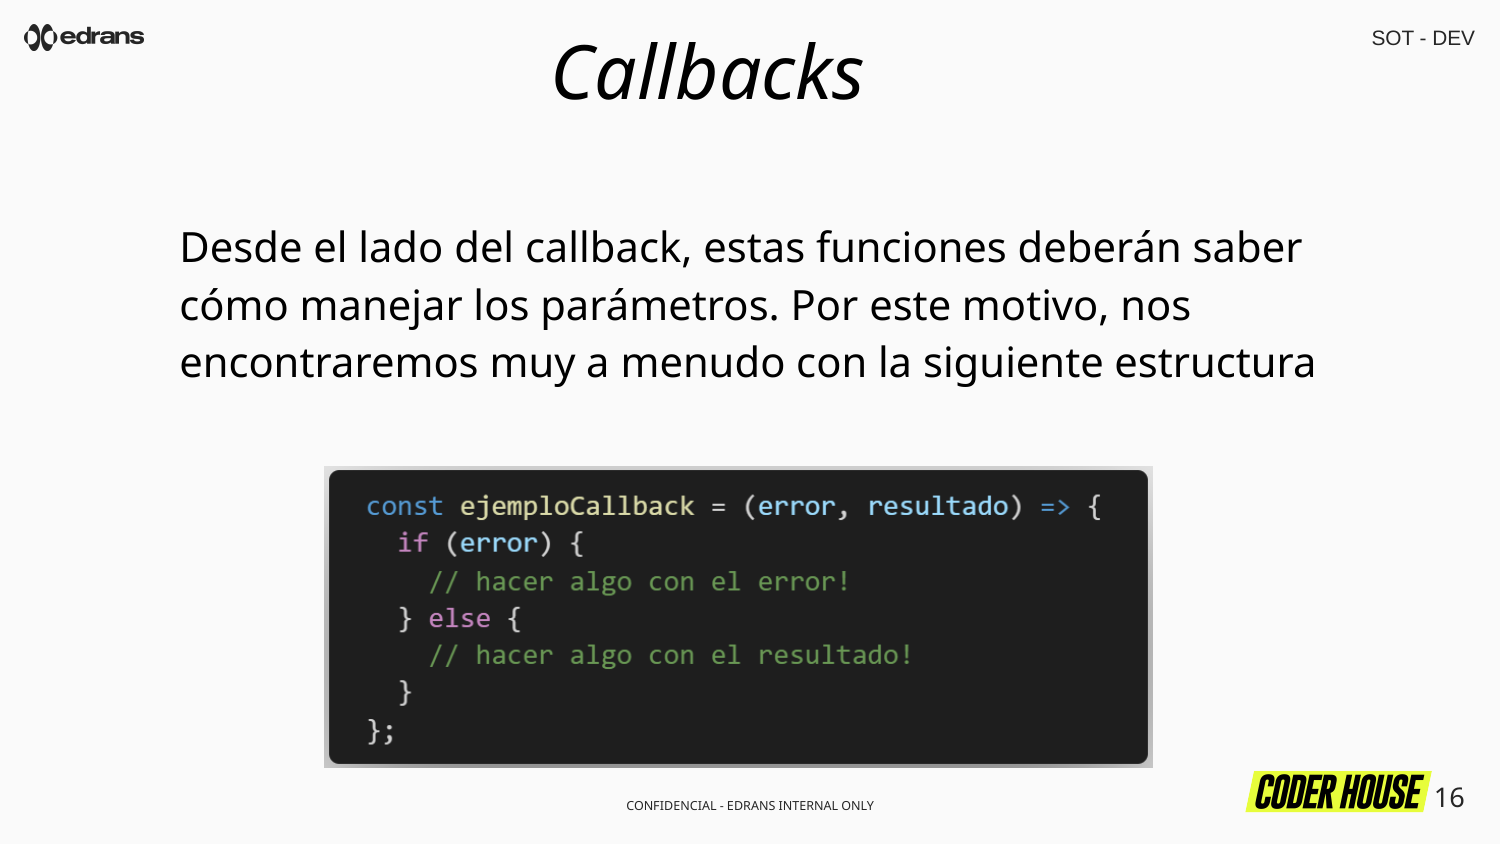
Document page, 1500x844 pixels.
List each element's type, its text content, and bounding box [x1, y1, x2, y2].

picture [1241, 764, 1436, 819]
text_box SOT - DEV [1276, 24, 1475, 51]
picture [324, 466, 1153, 768]
picture [24, 24, 140, 51]
text_box Desde el lado del callback, estas funciones deberán saber cómo manejar los parámetros. Por este motivo, nos encontraremos muy a menudo con la siguiente estructura [164, 198, 1335, 410]
text_box CONFIDENCIAL - EDRANS INTERNAL ONLY [613, 797, 887, 814]
slide_number <número> [1389, 764, 1480, 830]
text_box Callbacks [140, 9, 1276, 135]
